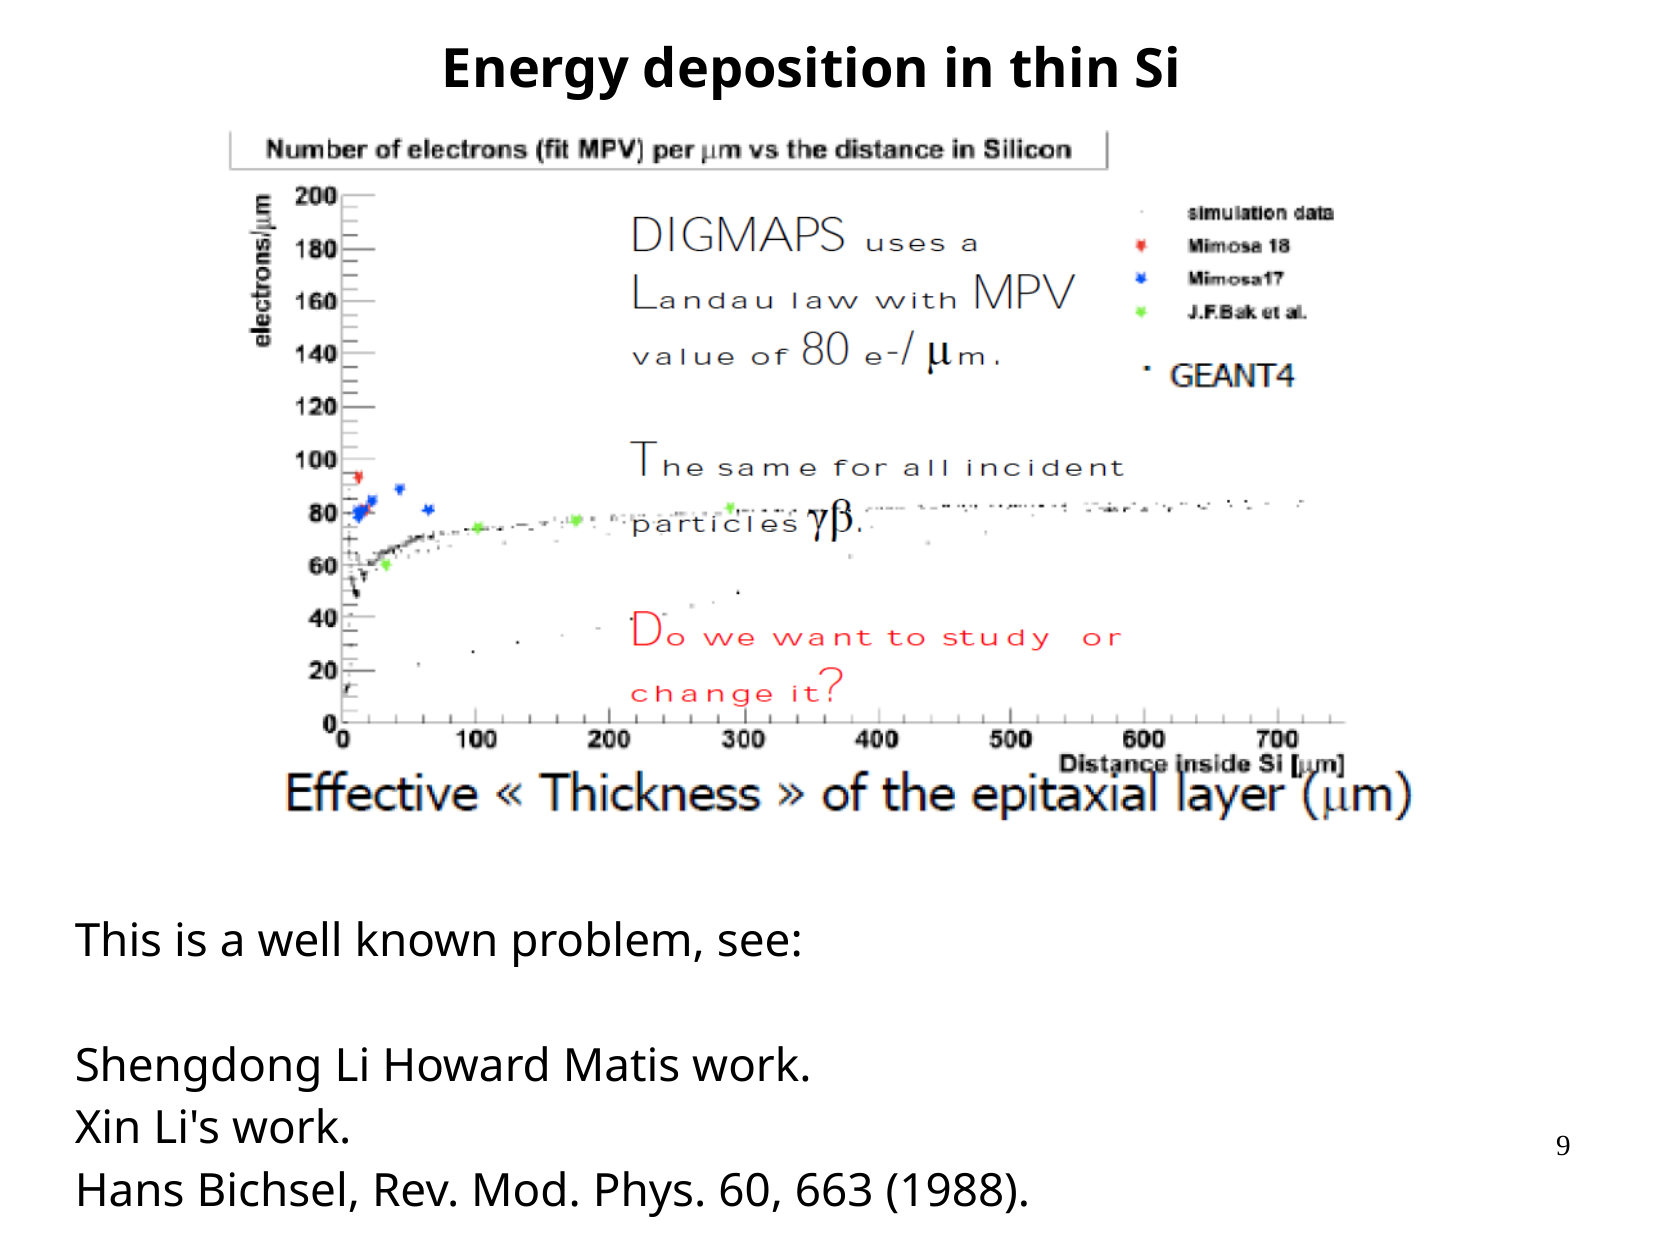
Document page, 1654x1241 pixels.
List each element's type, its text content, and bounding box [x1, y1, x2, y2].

title Energy deposition in thin Si [75, 36, 1564, 97]
text_box This is a well known problem, see: Shengdong Li Howard Matis work. Xin Li's work. Hans Bichsel, Rev. Mod. Phys. 60, 663 (1988). [60, 900, 1516, 1173]
picture [210, 112, 1447, 826]
